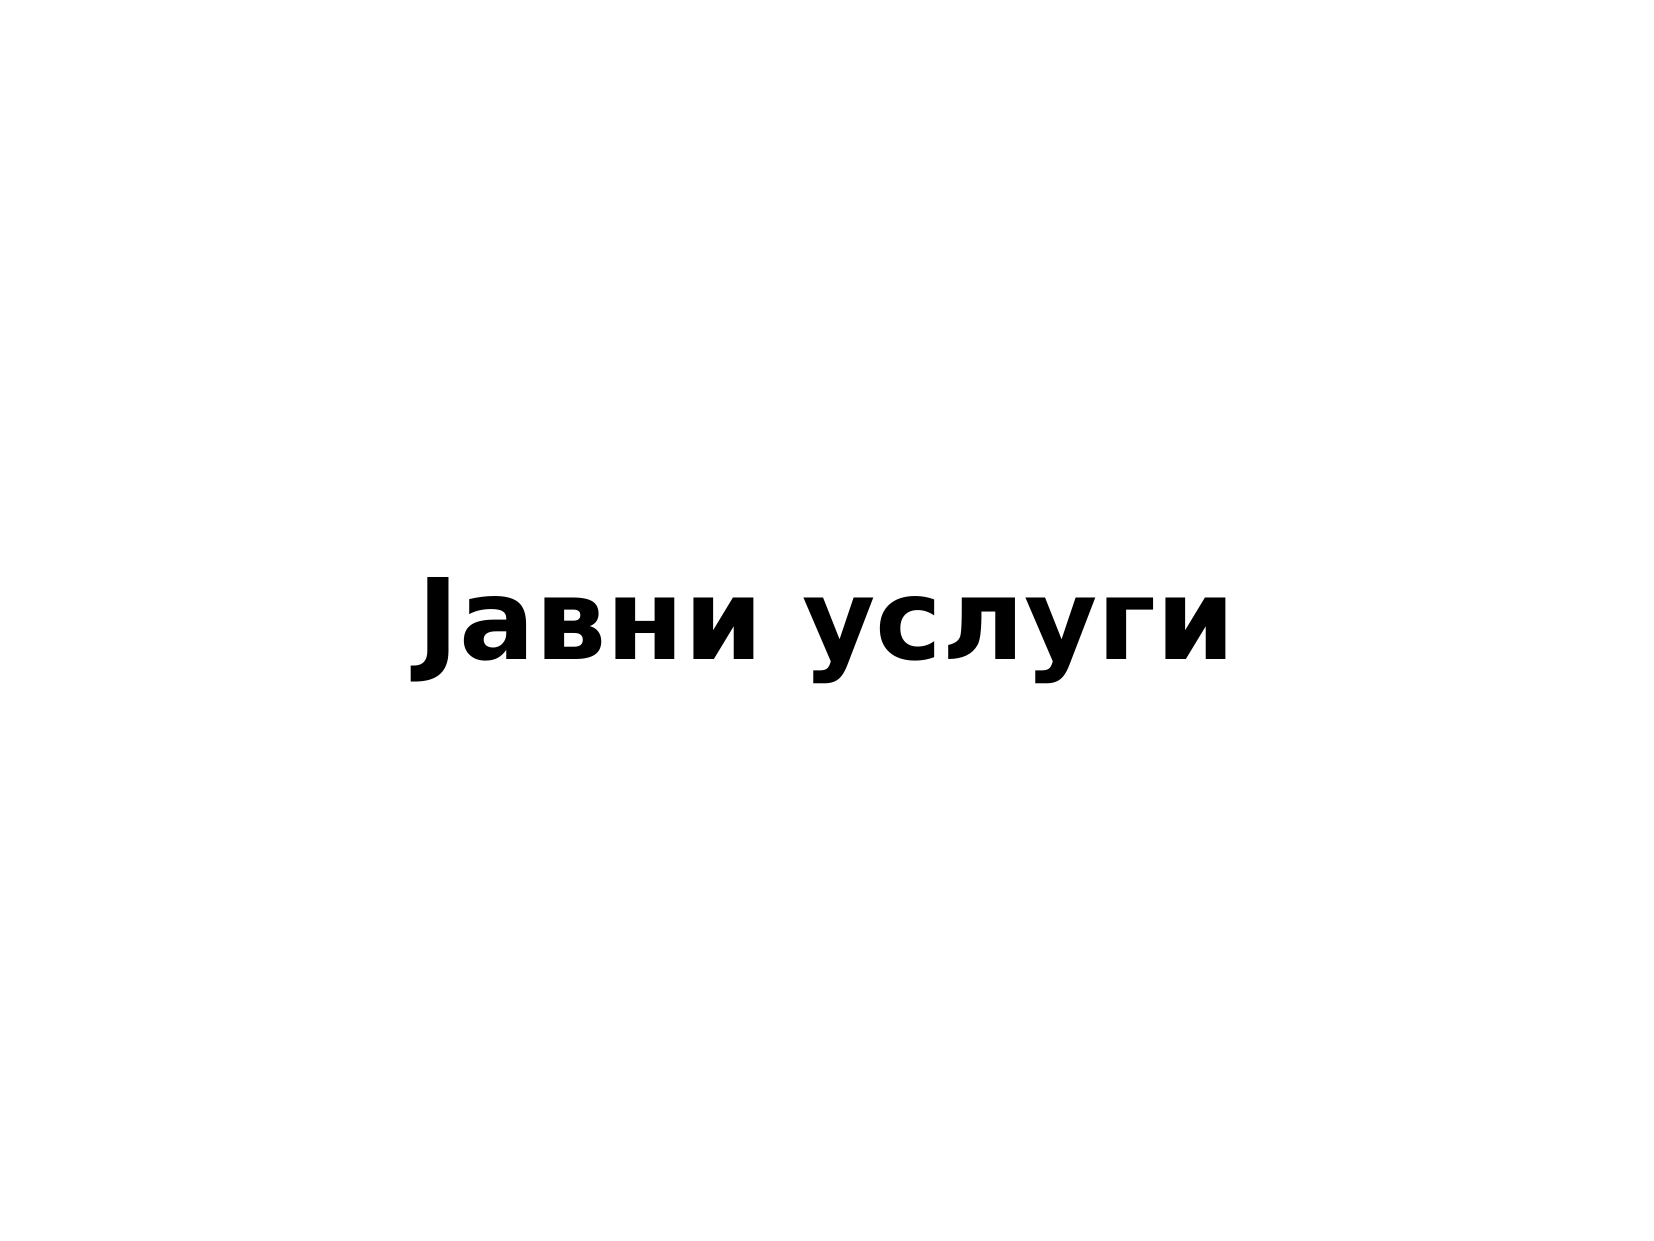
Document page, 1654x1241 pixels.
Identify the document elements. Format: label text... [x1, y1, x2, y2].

subtitle Јавни услуги [0, 0, 1654, 1241]
